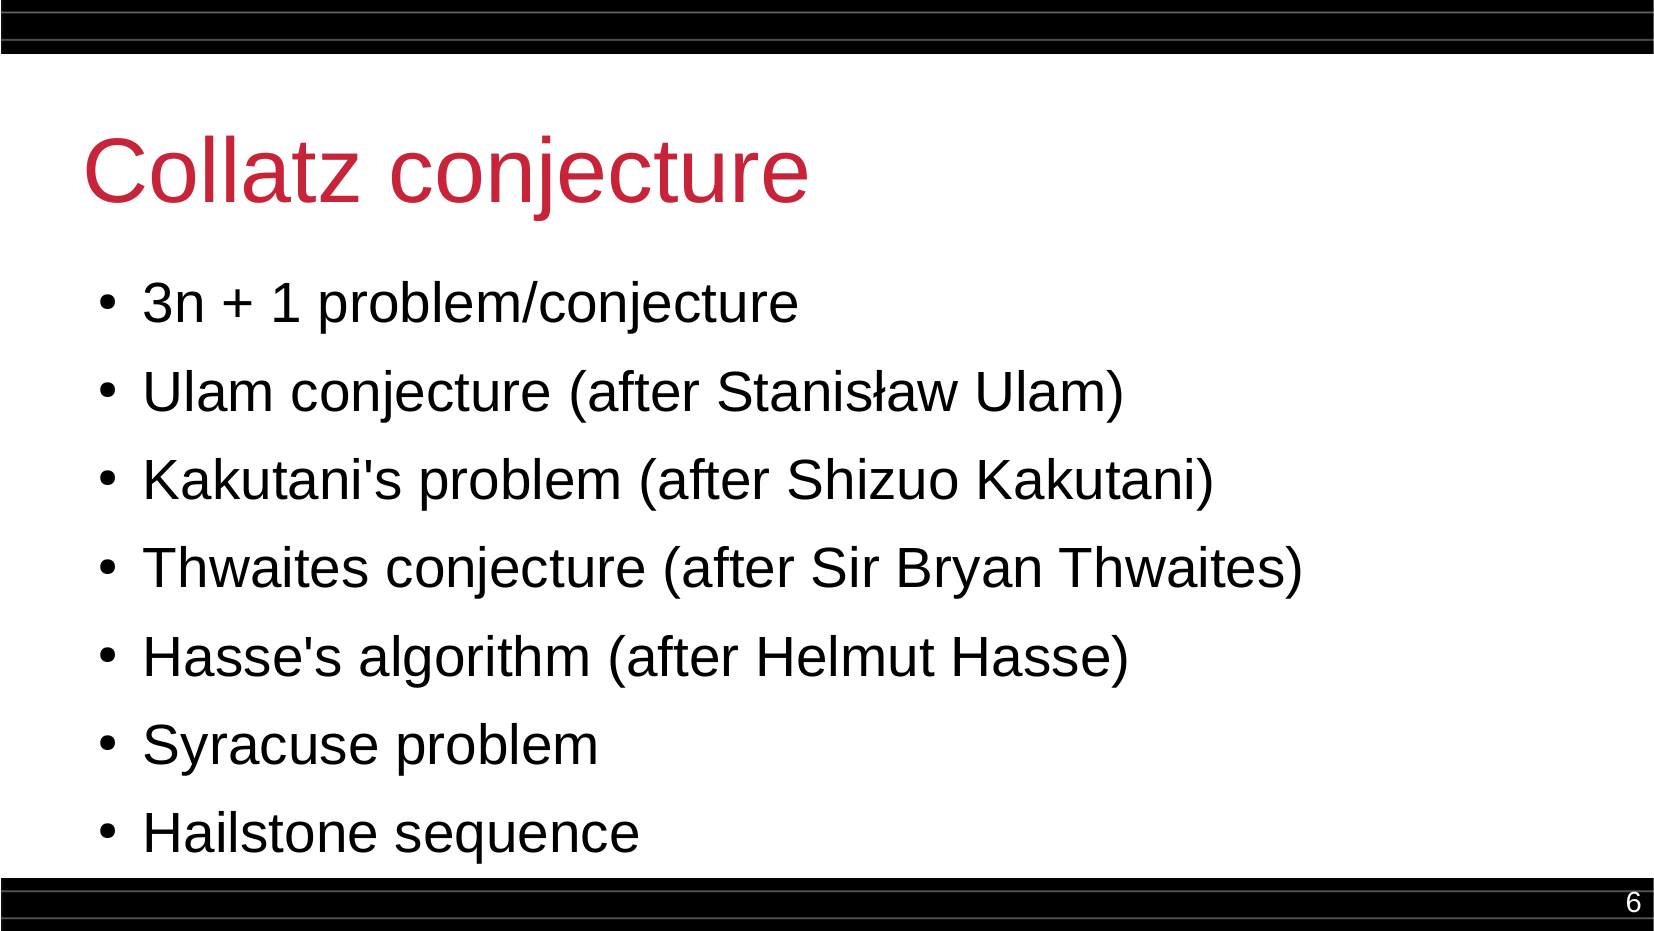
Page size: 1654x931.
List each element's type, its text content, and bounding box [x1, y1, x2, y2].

picture [1, 0, 1654, 54]
list 3n + 1 problem/conjecture Ulam conjecture (after Stanisław Ulam) Kakutani's problem (after Shizuo Kakutani) Thwaites conjecture (after Sir Bryan Thwaites) Hasse's algorithm (after Helmut Hasse) Syracuse problem Hailstone sequence [82, 271, 1571, 871]
picture [1, 878, 1654, 931]
title Collatz conjecture [82, 92, 1571, 249]
